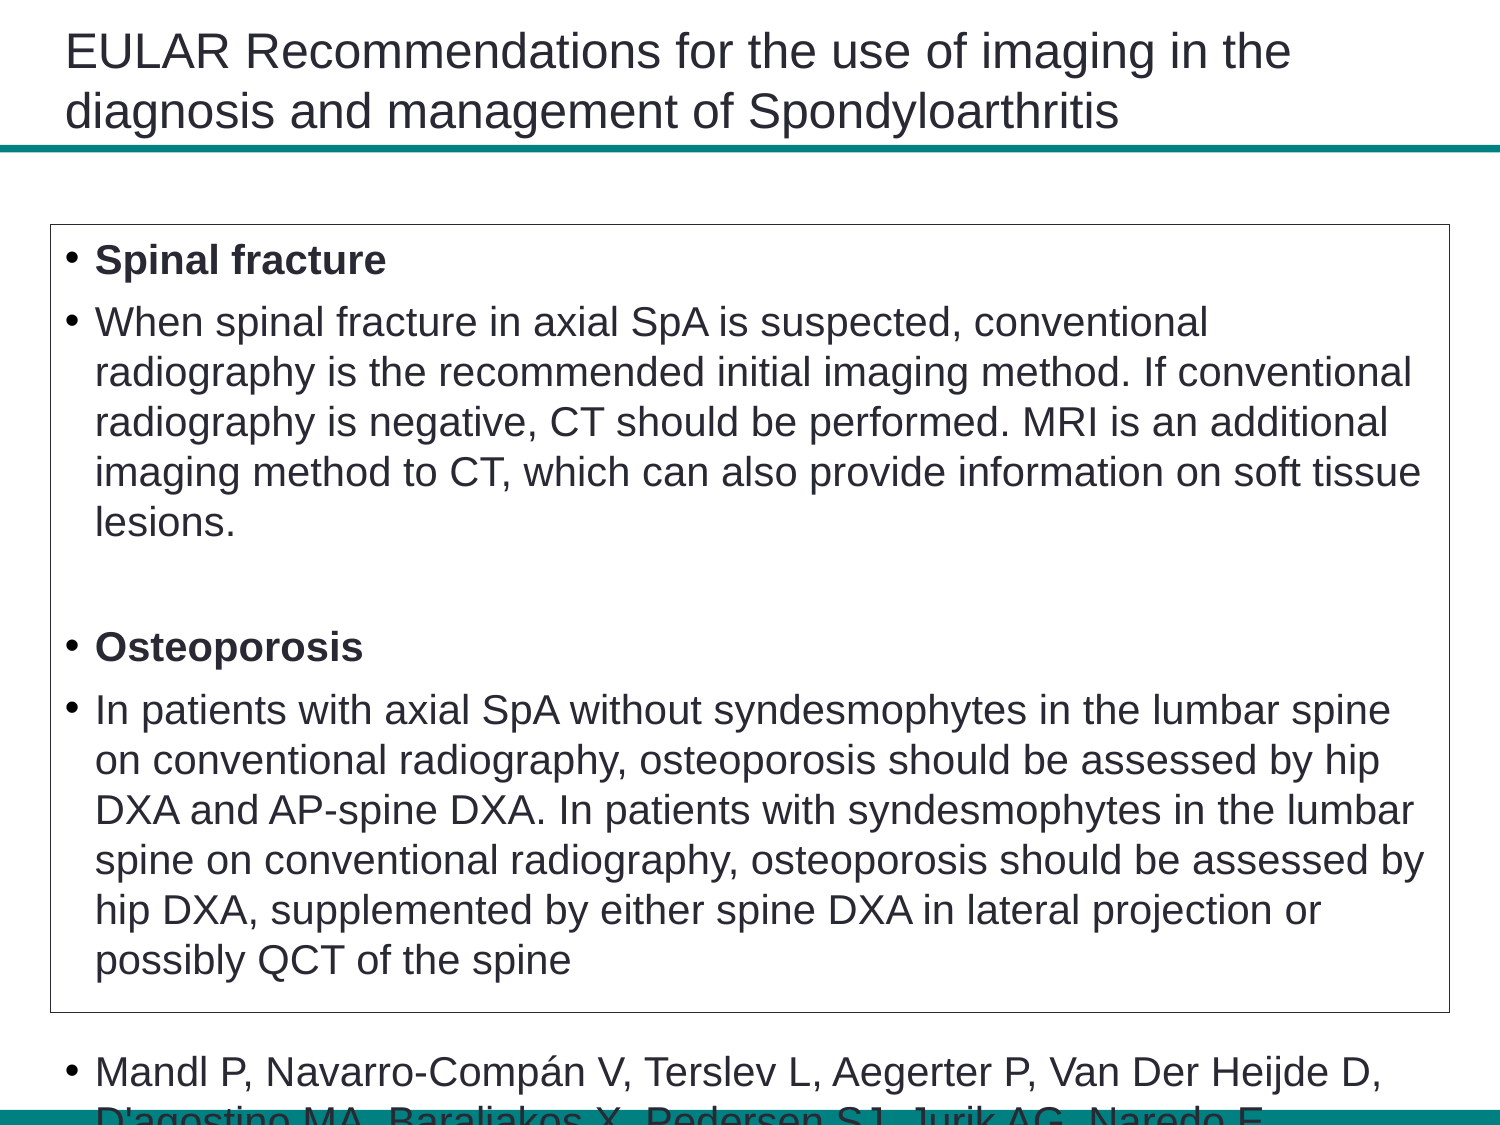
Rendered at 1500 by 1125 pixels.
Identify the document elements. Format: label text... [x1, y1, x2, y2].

list Spinal fracture When spinal fracture in axial SpA is suspected, conventional radiography is the recommended initial imaging method. If conventional radiography is negative, CT should be performed. MRI is an additional imaging method to CT, which can also provide information on soft tissue lesions. Osteoporosis In patients with axial SpA without syndesmophytes in the lumbar spine on conventional radiography, osteoporosis should be assessed by hip DXA and AP-spine DXA. In patients with syndesmophytes in the lumbar spine on conventional radiography, osteoporosis should be assessed by hip DXA, supplemented by either spine DXA in lateral projection or possibly QCT of the spine [50, 224, 1450, 1013]
title EULAR Recommendations for the use of imaging in the diagnosis and management of Spondyloarthritis [50, 11, 1450, 138]
list Mandl P, Navarro-Compán V, Terslev L, Aegerter P, Van Der Heijde D, D'agostino MA, Baraliakos X, Pedersen SJ, Jurik AG, Naredo E, Schueller-Weidekamm C. EULAR recommendations for the use of imaging in the diagnosis and management of spondyloarthritis in clinical practice. Annals of the rheumatic diseases. 2015 Jul 1;74(7):1327-39. [50, 1037, 1450, 1125]
